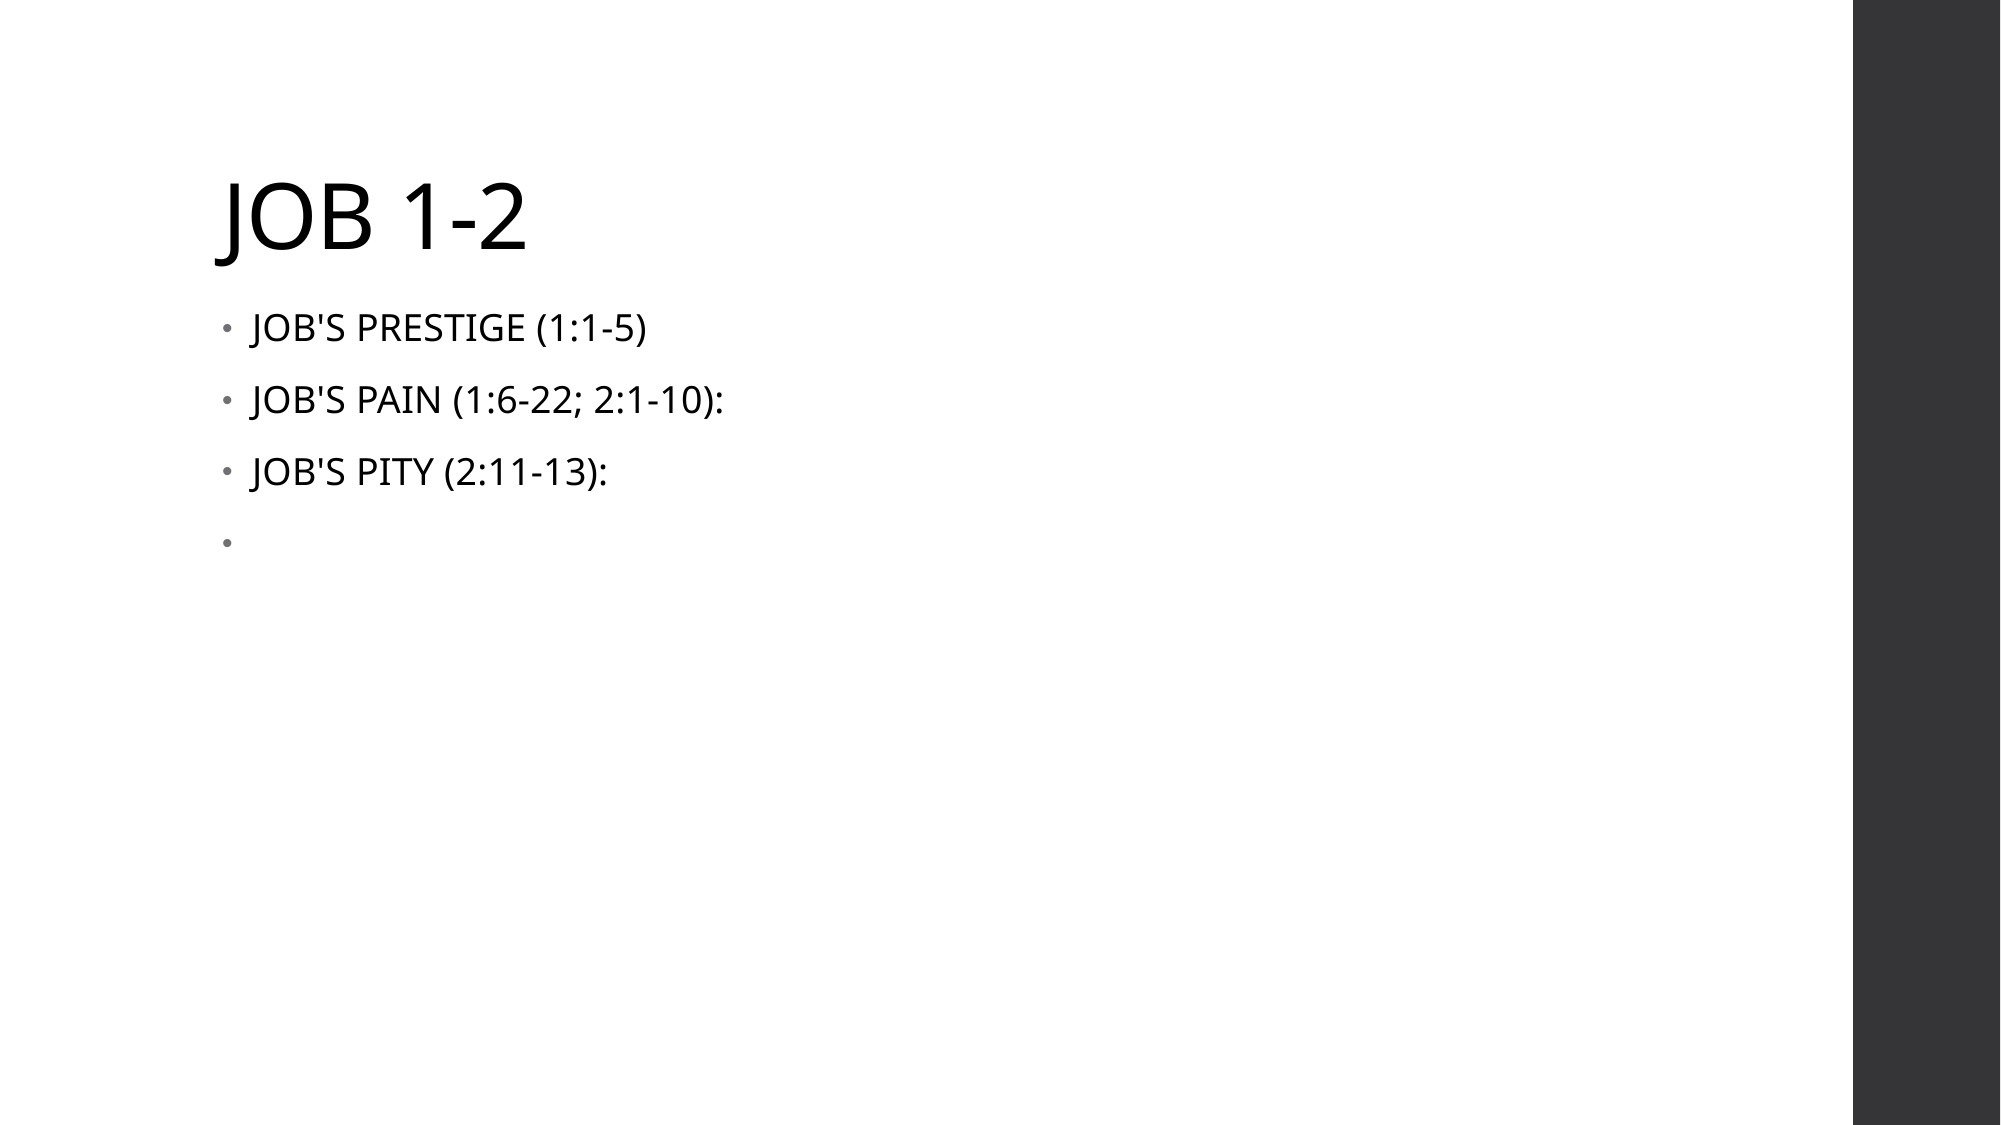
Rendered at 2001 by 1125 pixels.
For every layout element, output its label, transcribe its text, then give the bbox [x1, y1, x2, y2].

title JOB 1-2 [206, 60, 1797, 278]
list JOB'S PRESTIGE (1:1-5) JOB'S PAIN (1:6-22; 2:1-10): JOB'S PITY (2:11-13): [206, 299, 1617, 1014]
